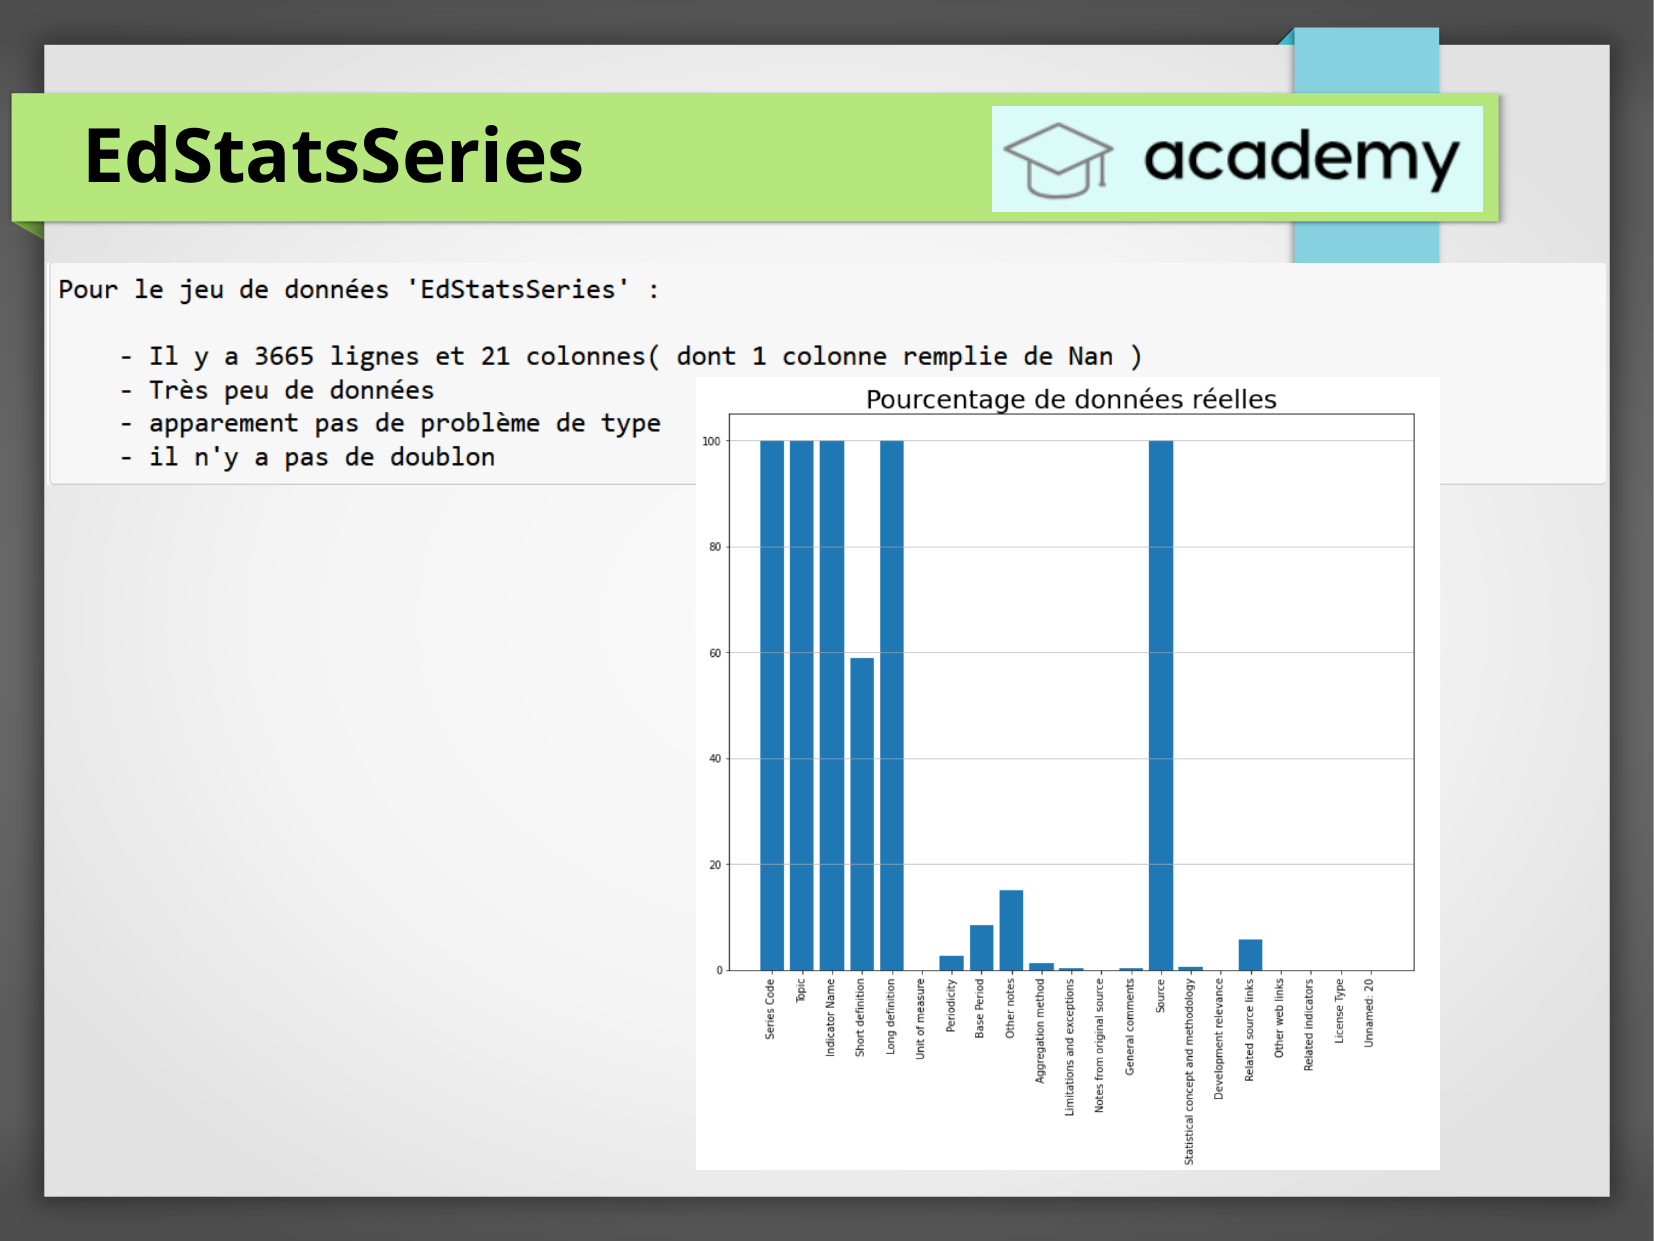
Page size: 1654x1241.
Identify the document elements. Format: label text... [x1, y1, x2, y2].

picture [0, 0, 1654, 1241]
title EdStatsSeries [82, 94, 1264, 213]
